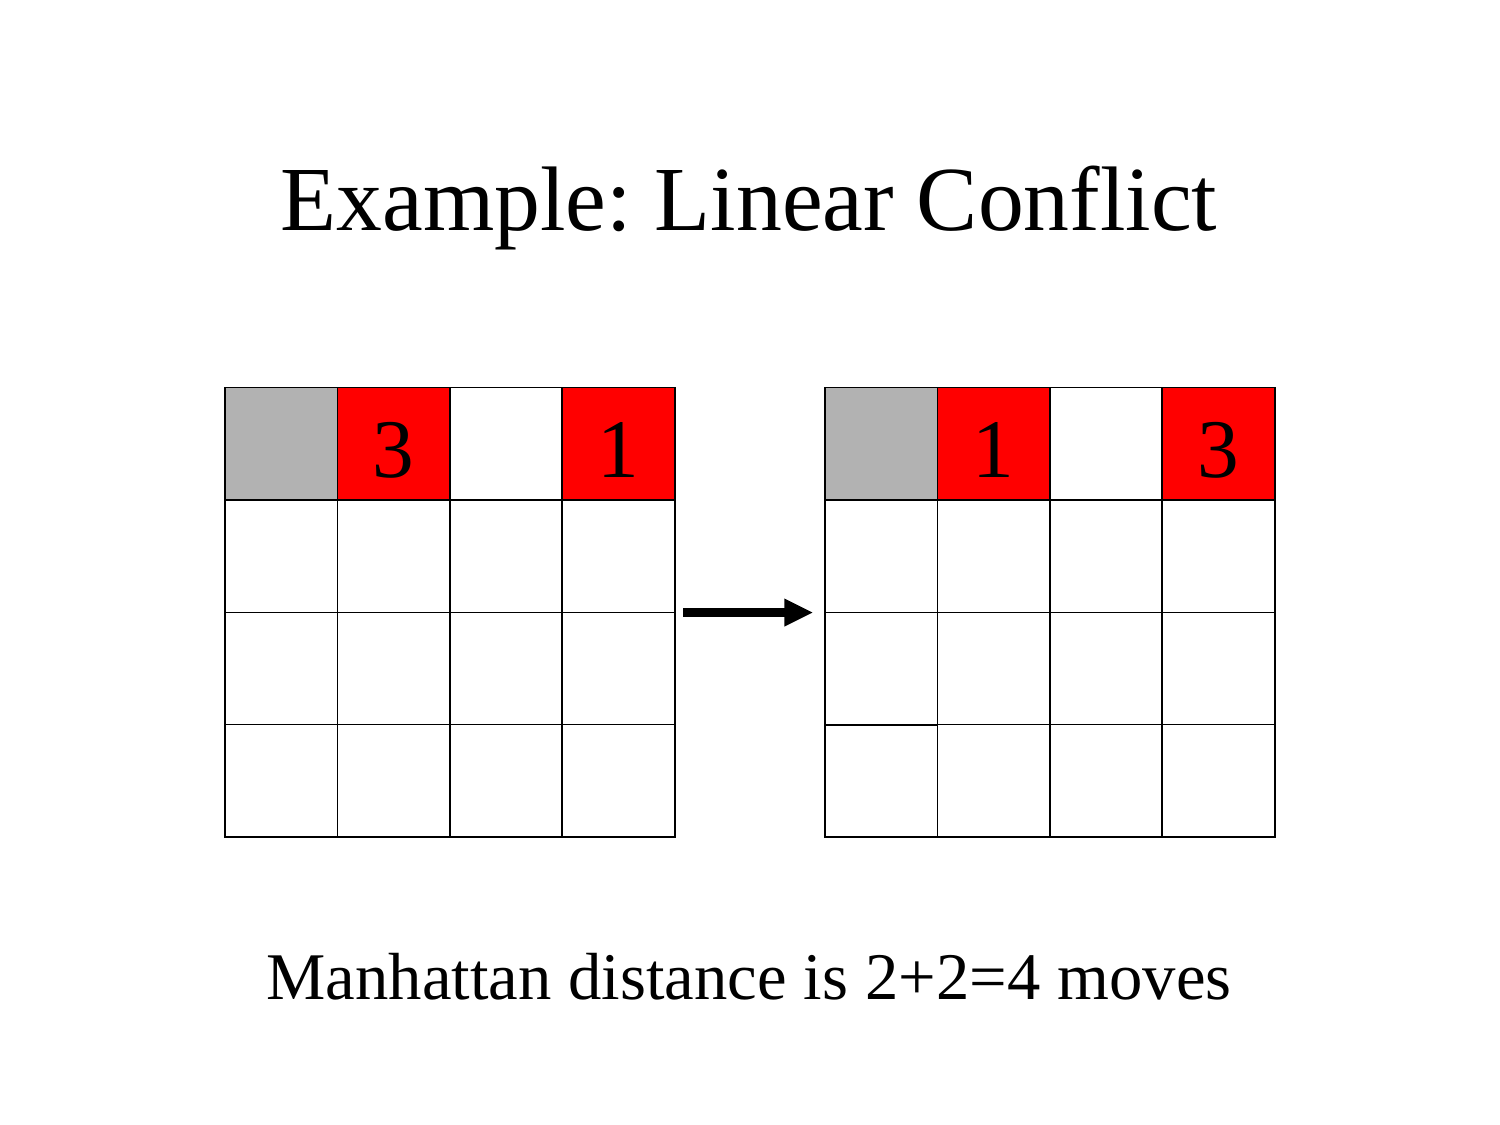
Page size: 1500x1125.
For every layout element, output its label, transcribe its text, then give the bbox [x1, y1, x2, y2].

title Example: Linear Conflict [112, 99, 1388, 288]
text_box [224, 387, 337, 499]
text_box 1 [562, 387, 675, 499]
text_box Manhattan distance is 2+2=4 moves [212, 924, 1288, 1021]
text_box [824, 387, 937, 499]
text_box 3 [337, 387, 449, 499]
text_box 1 [937, 387, 1050, 499]
text_box 3 [1163, 388, 1274, 499]
